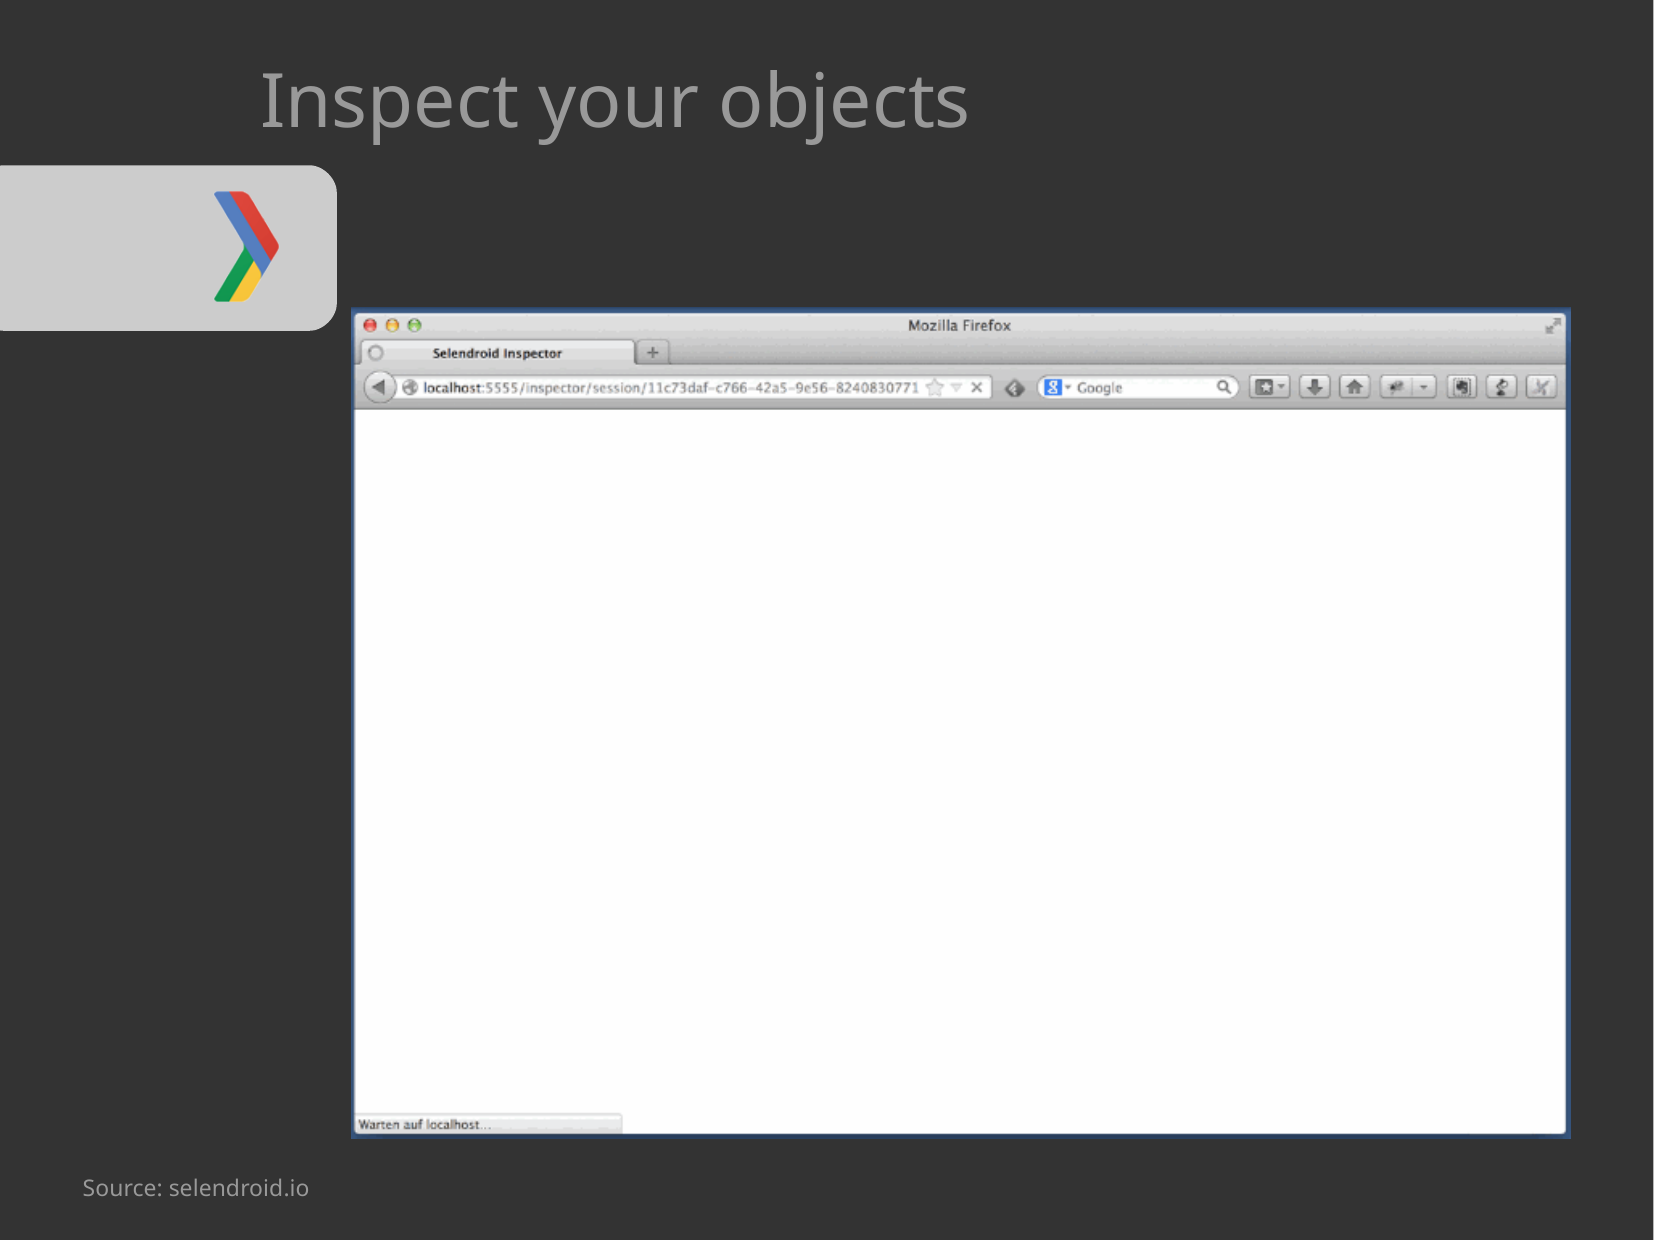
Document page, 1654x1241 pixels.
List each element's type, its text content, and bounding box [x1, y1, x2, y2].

title Inspect your objects [259, 35, 1619, 163]
title Source: selendroid.io [82, 1159, 1571, 1216]
picture [351, 307, 1571, 1139]
picture [177, 177, 316, 316]
